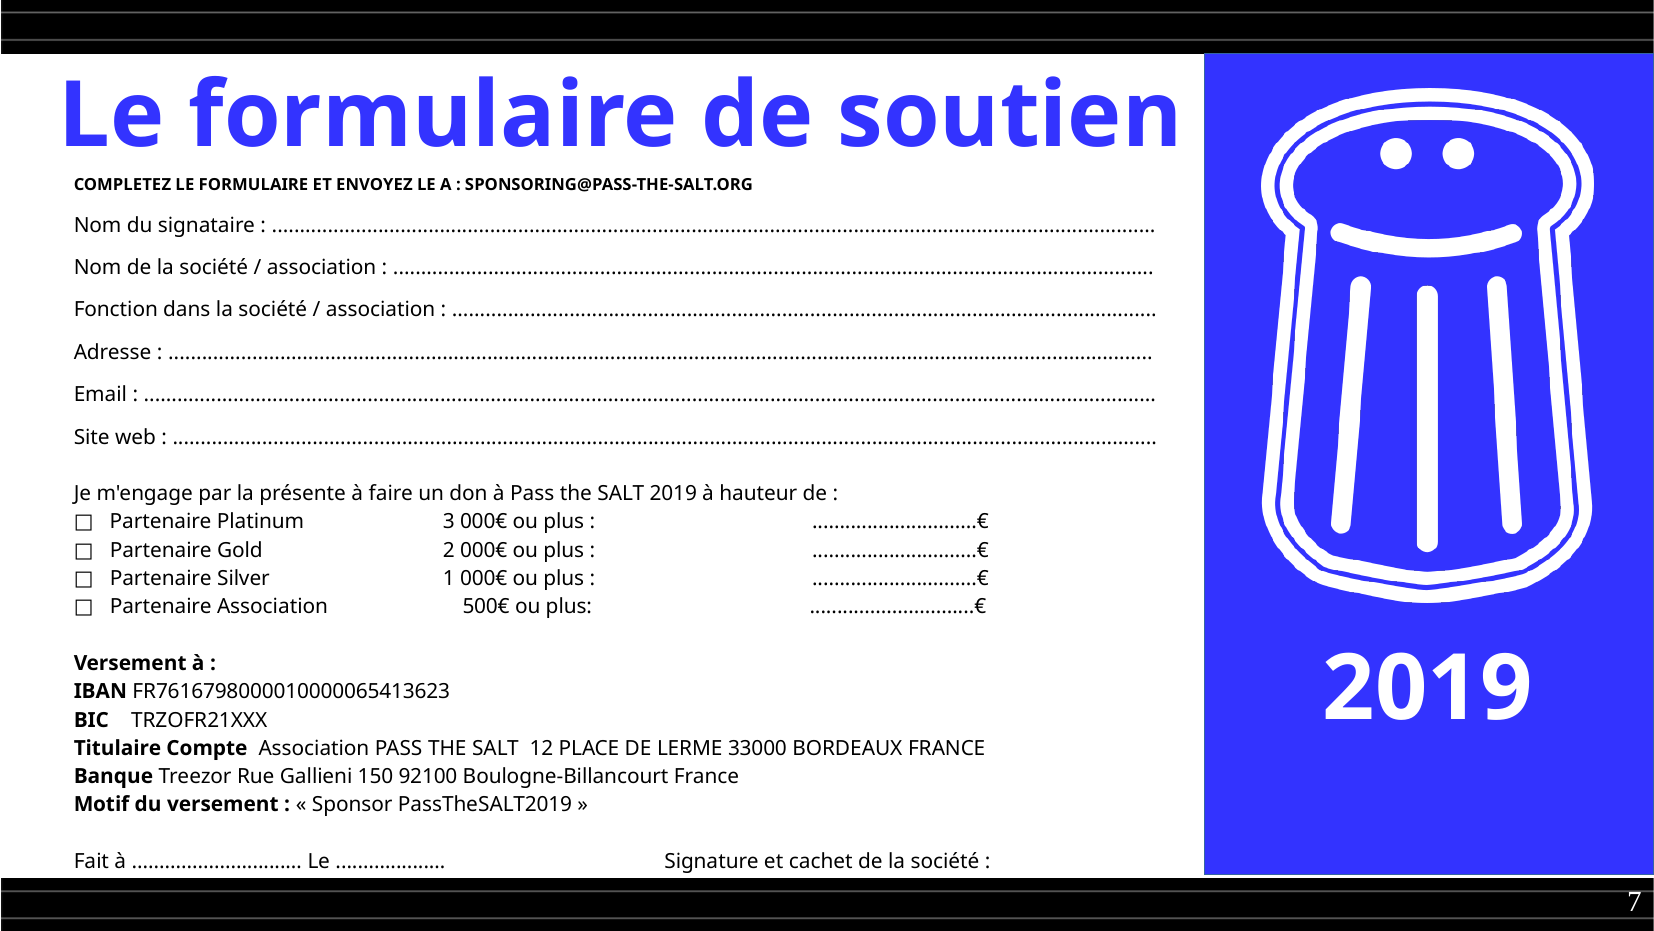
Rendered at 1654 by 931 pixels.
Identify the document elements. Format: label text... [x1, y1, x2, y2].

text_box [1204, 53, 1654, 875]
text_box COMPLETEZ LE FORMULAIRE ET ENVOYEZ LE A : SPONSORING@PASS-THE-SALT.ORG Nom du signataire : Nom de la société / association : Fonction dans la société / association : Adresse : Email : Site web : Je m'engage par la présente à faire un don à Pass the SALT 2019 à hauteur de : □ Partenaire Platinum 3 000€ ou plus : ..............................€ □ Partenaire Gold 2 000€ ou plus : ..............................€ □ Partenaire Silver 1 000€ ou plus : ..............................€ □ Partenaire Association 500€ ou plus: ..............................€ Versement à : IBAN FR7616798000010000065413623 BIC TRZOFR21XXX Titulaire Compte Association PASS THE SALT 12 PLACE DE LERME 33000 BORDEAUX FRANCE Banque Treezor Rue Gallieni 150 92100 Boulogne-Billancourt France Motif du versement : « Sponsor PassTheSALT2019 » Fait à ............................… Le ....…….......… Signature et cachet de la société : [59, 165, 1642, 882]
picture [1261, 88, 1594, 603]
picture [1, 878, 1654, 931]
picture [1, 0, 1654, 54]
title 2019 [1322, 606, 1548, 762]
title Le formulaire de soutien [59, 33, 1548, 165]
